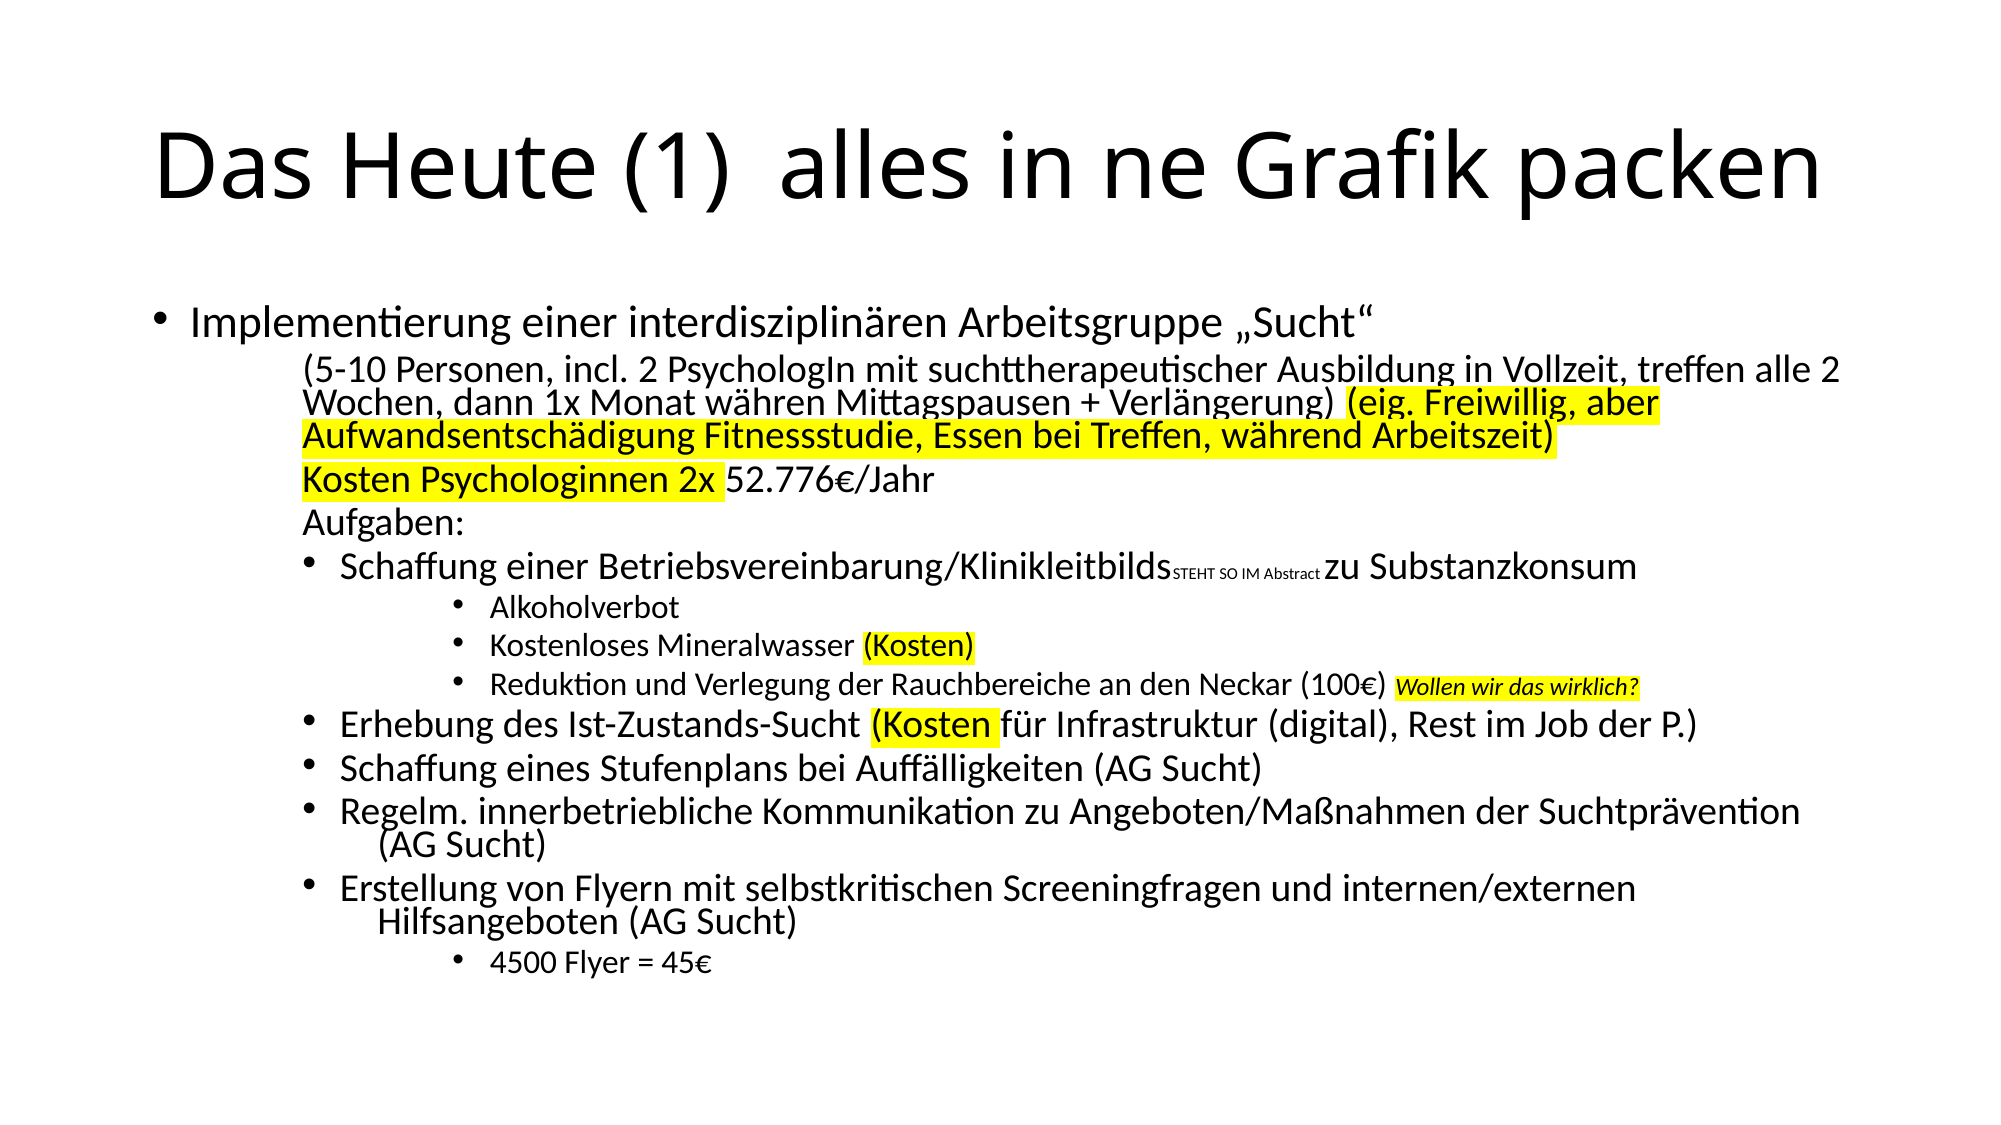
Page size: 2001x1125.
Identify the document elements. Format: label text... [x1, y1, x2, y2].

title Das Heute (1) alles in ne Grafik packen [137, 59, 1863, 278]
list Implementierung einer interdisziplinären Arbeitsgruppe „Sucht“ (5-10 Personen, incl. 2 PsychologIn mit suchttherapeutischer Ausbildung in Vollzeit, treffen alle 2 Wochen, dann 1x Monat währen Mittagspausen + Verlängerung) (eig. Freiwillig, aber Aufwandsentschädigung Fitnessstudie, Essen bei Treffen, während Arbeitszeit) Kosten Psychologinnen 2x 52.776€/Jahr Aufgaben: Schaffung einer Betriebsvereinbarung/KlinikleitbildsSTEHT SO IM Abstract zu Substanzkonsum Alkoholverbot Kostenloses Mineralwasser (Kosten) Reduktion und Verlegung der Rauchbereiche an den Neckar (100€) Wollen wir das wirklich? Erhebung des Ist-Zustands-Sucht (Kosten für Infrastruktur (digital), Rest im Job der P.) Schaffung eines Stufenplans bei Auffälligkeiten (AG Sucht) Regelm. innerbetriebliche Kommunikation zu Angeboten/Maßnahmen der Suchtprävention (AG Sucht) Erstellung von Flyern mit selbstkritischen Screeningfragen und internen/externen Hilfsangeboten (AG Sucht) 4500 Flyer = 45€ [137, 299, 1863, 1014]
